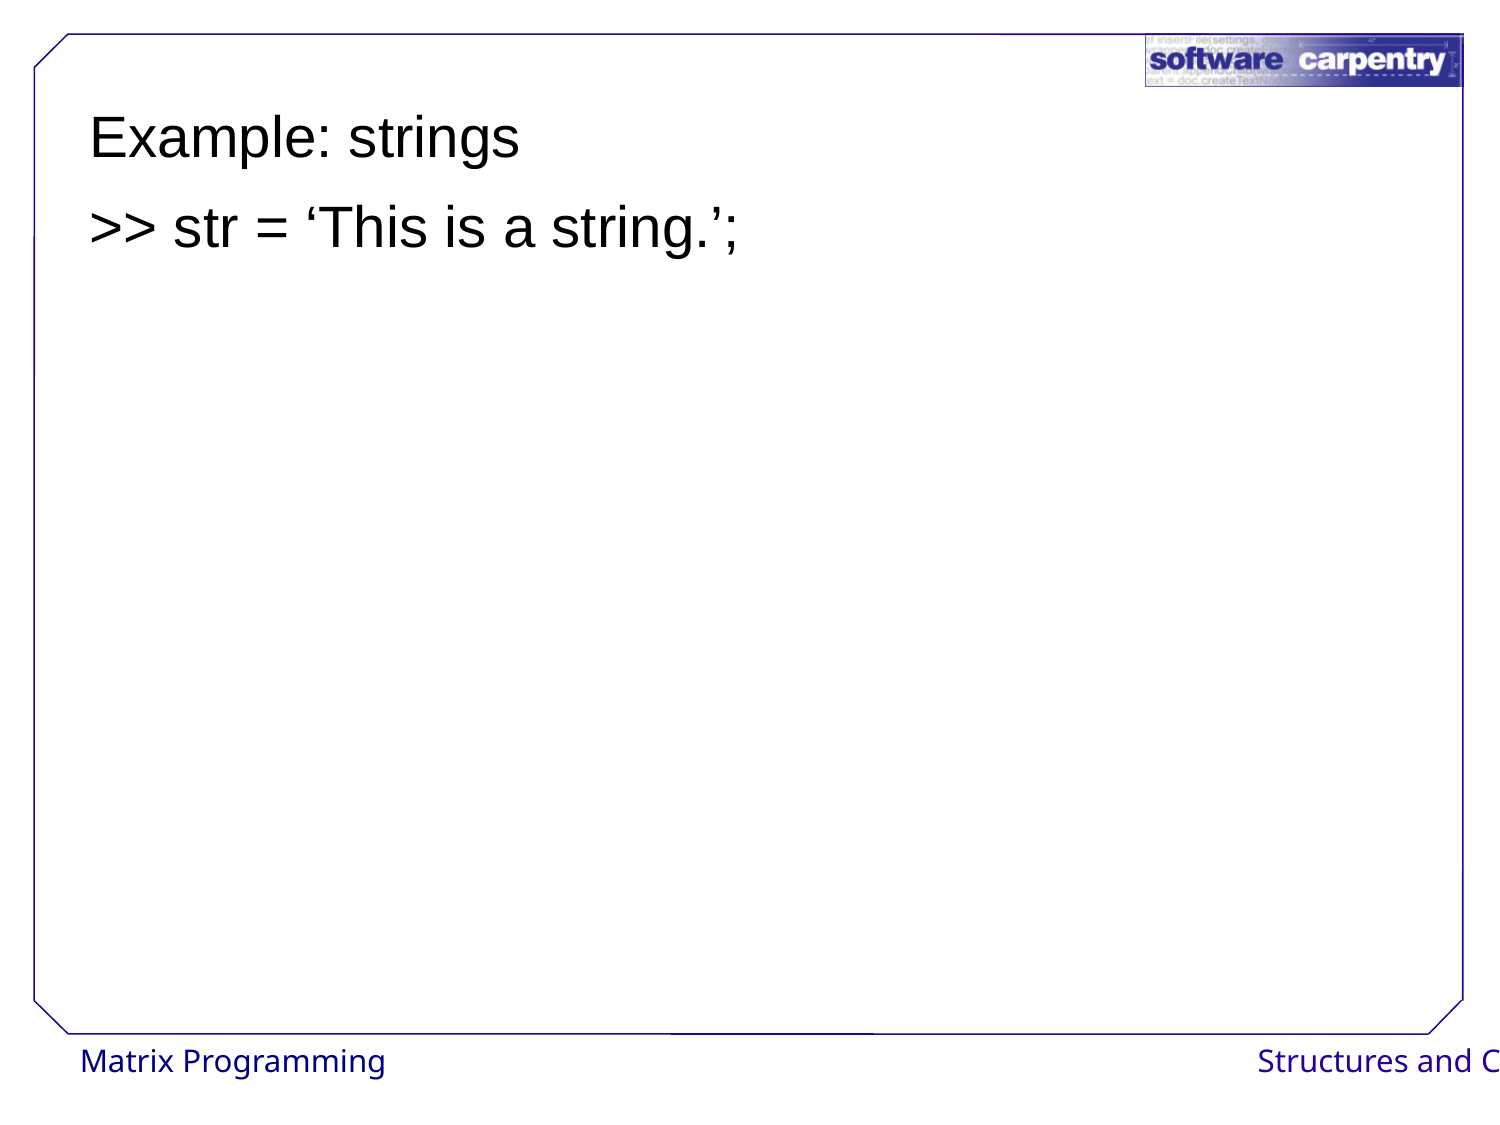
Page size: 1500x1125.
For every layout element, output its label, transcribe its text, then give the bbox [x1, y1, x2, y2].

picture [1145, 33, 1464, 87]
list Example: strings >> str = ‘This is a string.’; [75, 99, 1425, 1013]
